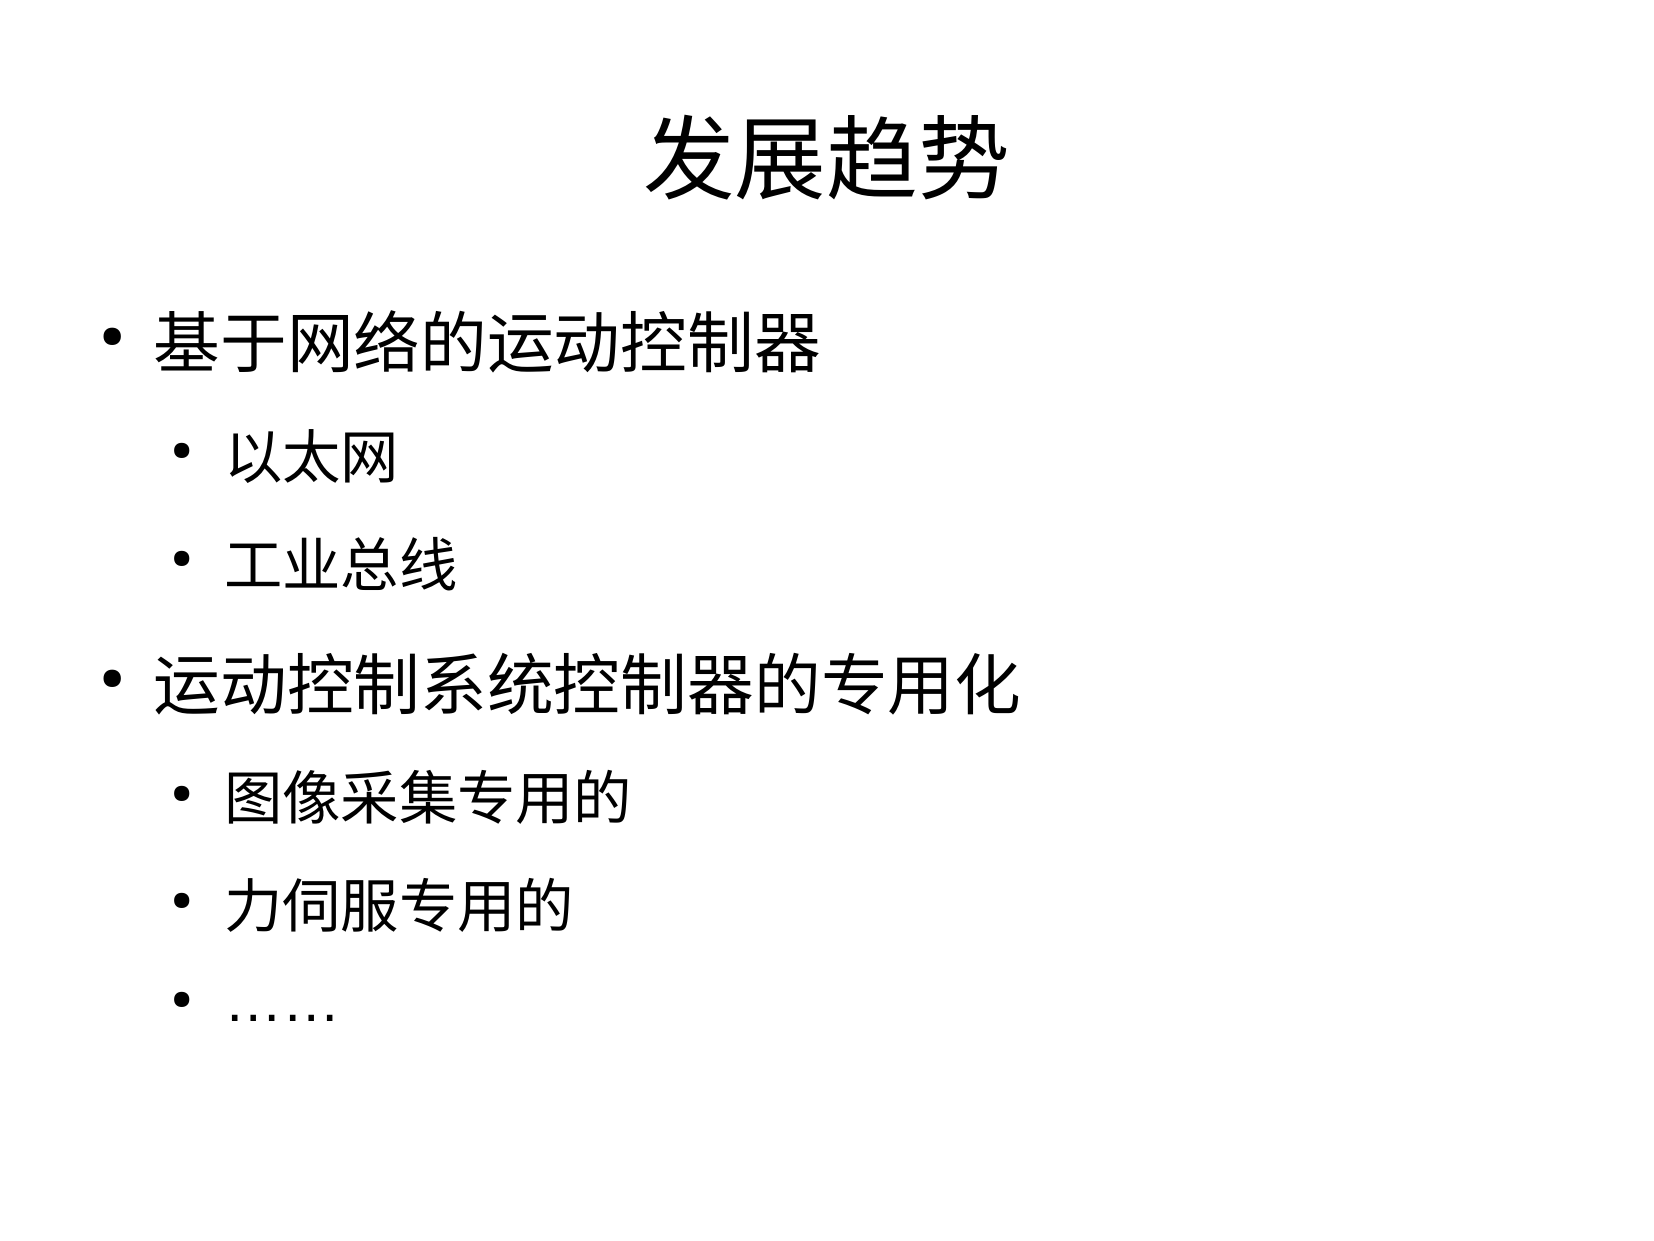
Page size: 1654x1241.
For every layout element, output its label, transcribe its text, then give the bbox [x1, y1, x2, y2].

list 基于网络的运动控制器 以太网 工业总线 运动控制系统控制器的专用化 图像采集专用的 力伺服专用的 …… [82, 290, 1571, 1094]
title 发展趋势 [82, 49, 1571, 257]
